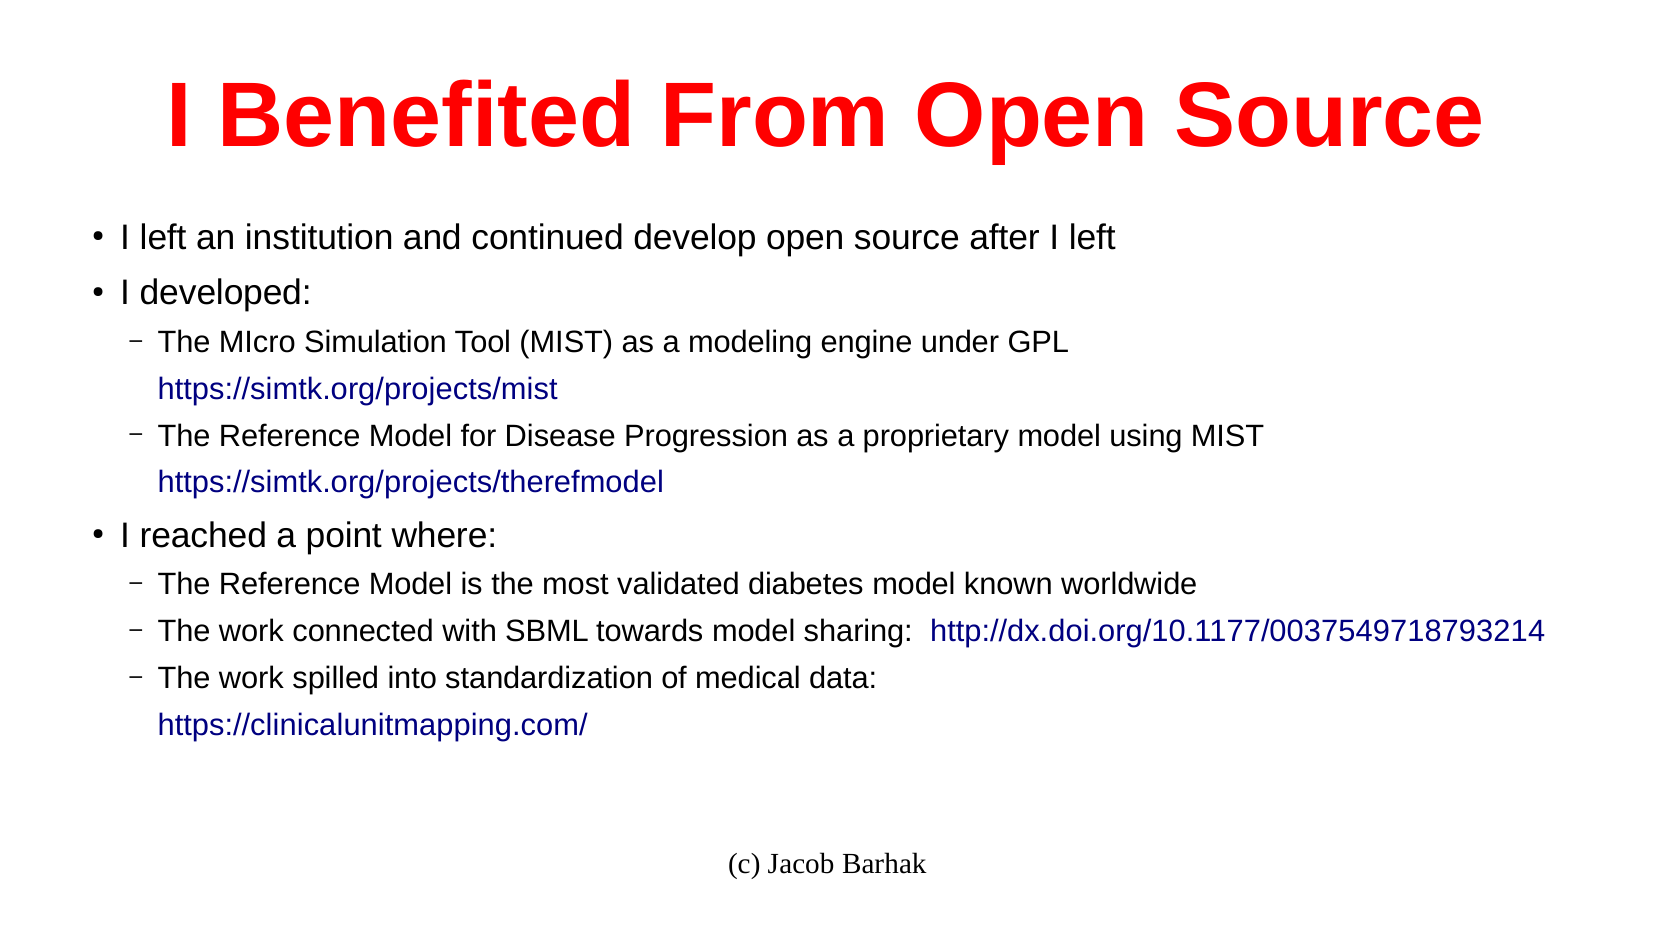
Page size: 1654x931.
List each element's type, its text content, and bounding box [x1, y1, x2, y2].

title I Benefited From Open Source [82, 37, 1571, 193]
list I left an institution and continued develop open source after I left I developed: The MIcro Simulation Tool (MIST) as a modeling engine under GPL https://simtk.org/projects/mist The Reference Model for Disease Progression as a proprietary model using MIST https://simtk.org/projects/therefmodel I reached a point where: The Reference Model is the most validated diabetes model known worldwide The work connected with SBML towards model sharing: http://dx.doi.org/10.1177/0037549718793214 The work spilled into standardization of medical data: https://clinicalunitmapping.com/ [82, 217, 1571, 758]
